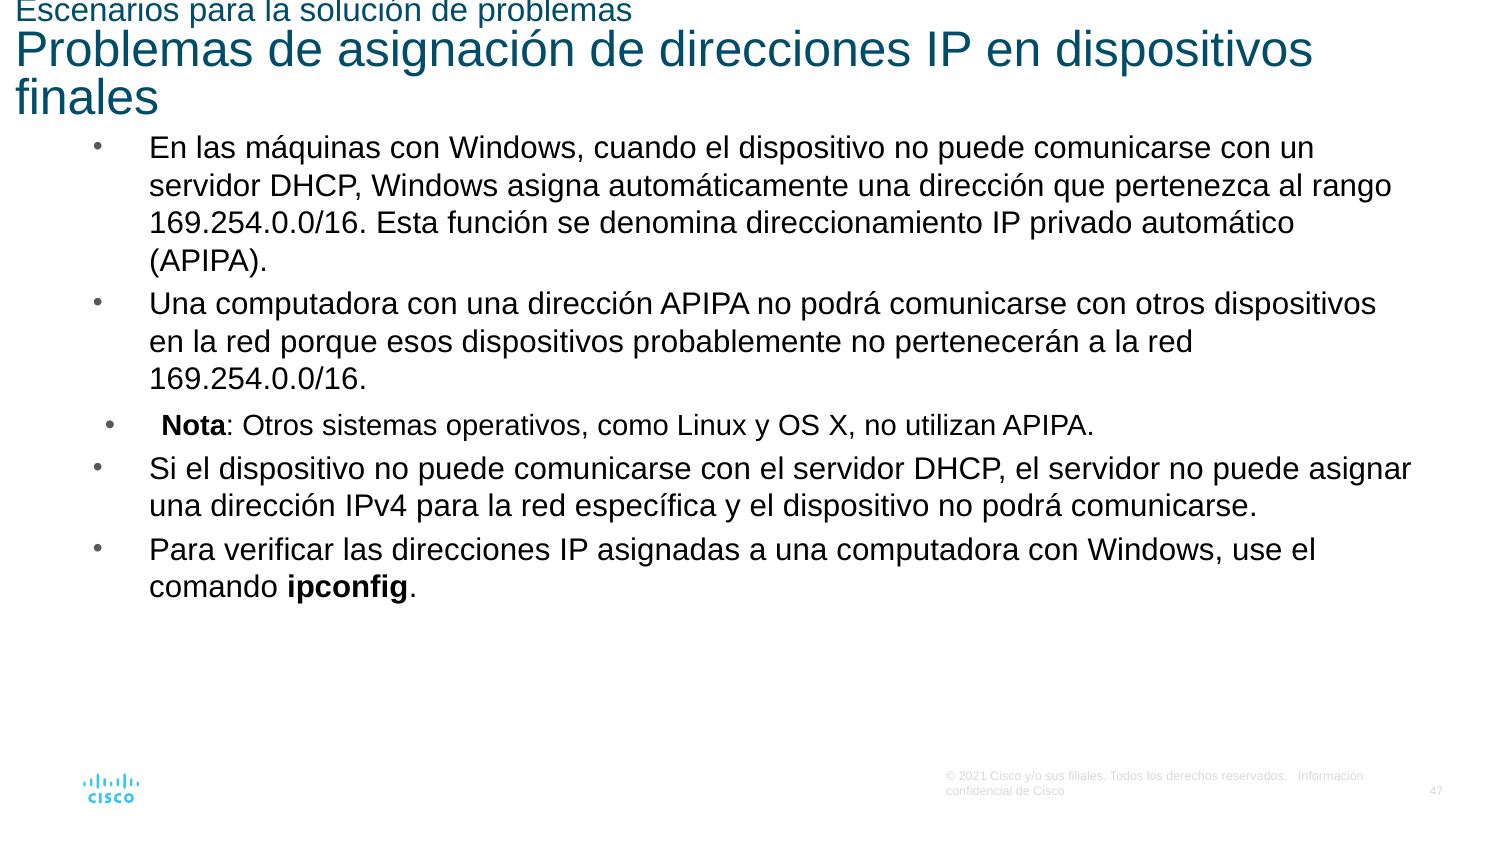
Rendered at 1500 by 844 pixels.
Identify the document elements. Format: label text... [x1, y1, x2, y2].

title Escenarios para la solución de problemas Problemas de asignación de direcciones IP en dispositivos finales [0, 0, 1369, 121]
list En las máquinas con Windows, cuando el dispositivo no puede comunicarse con un servidor DHCP, Windows asigna automáticamente una dirección que pertenezca al rango 169.254.0.0/16. Esta función se denomina direccionamiento IP privado automático (APIPA). Una computadora con una dirección APIPA no podrá comunicarse con otros dispositivos en la red porque esos dispositivos probablemente no pertenecerán a la red 169.254.0.0/16. Nota: Otros sistemas operativos, como Linux y OS X, no utilizan APIPA. Si el dispositivo no puede comunicarse con el servidor DHCP, el servidor no puede asignar una dirección IPv4 para la red específica y el dispositivo no podrá comunicarse. Para verificar las direcciones IP asignadas a una computadora con Windows, use el comando ipconfig. [77, 120, 1437, 726]
